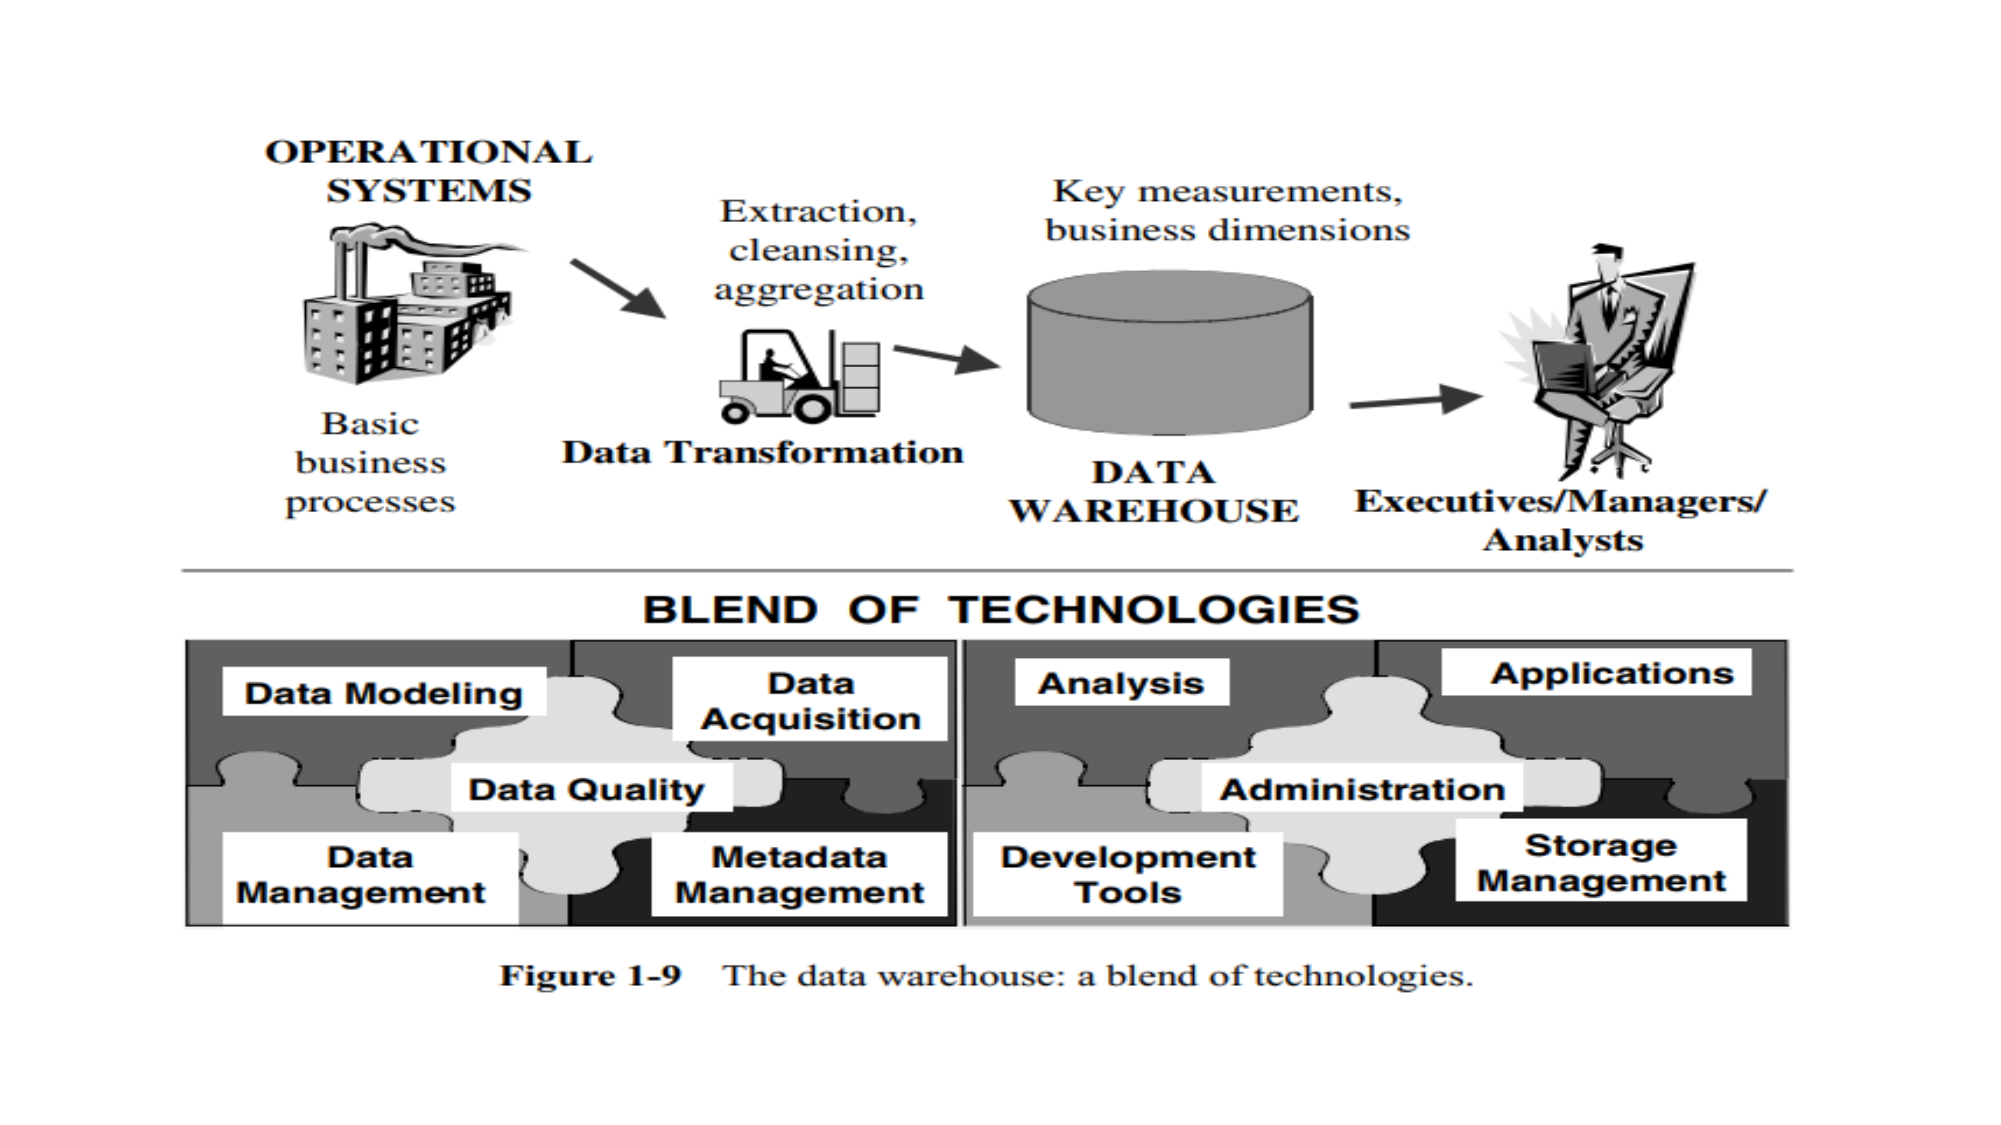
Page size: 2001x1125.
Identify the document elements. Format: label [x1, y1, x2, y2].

picture [110, 112, 1890, 1013]
